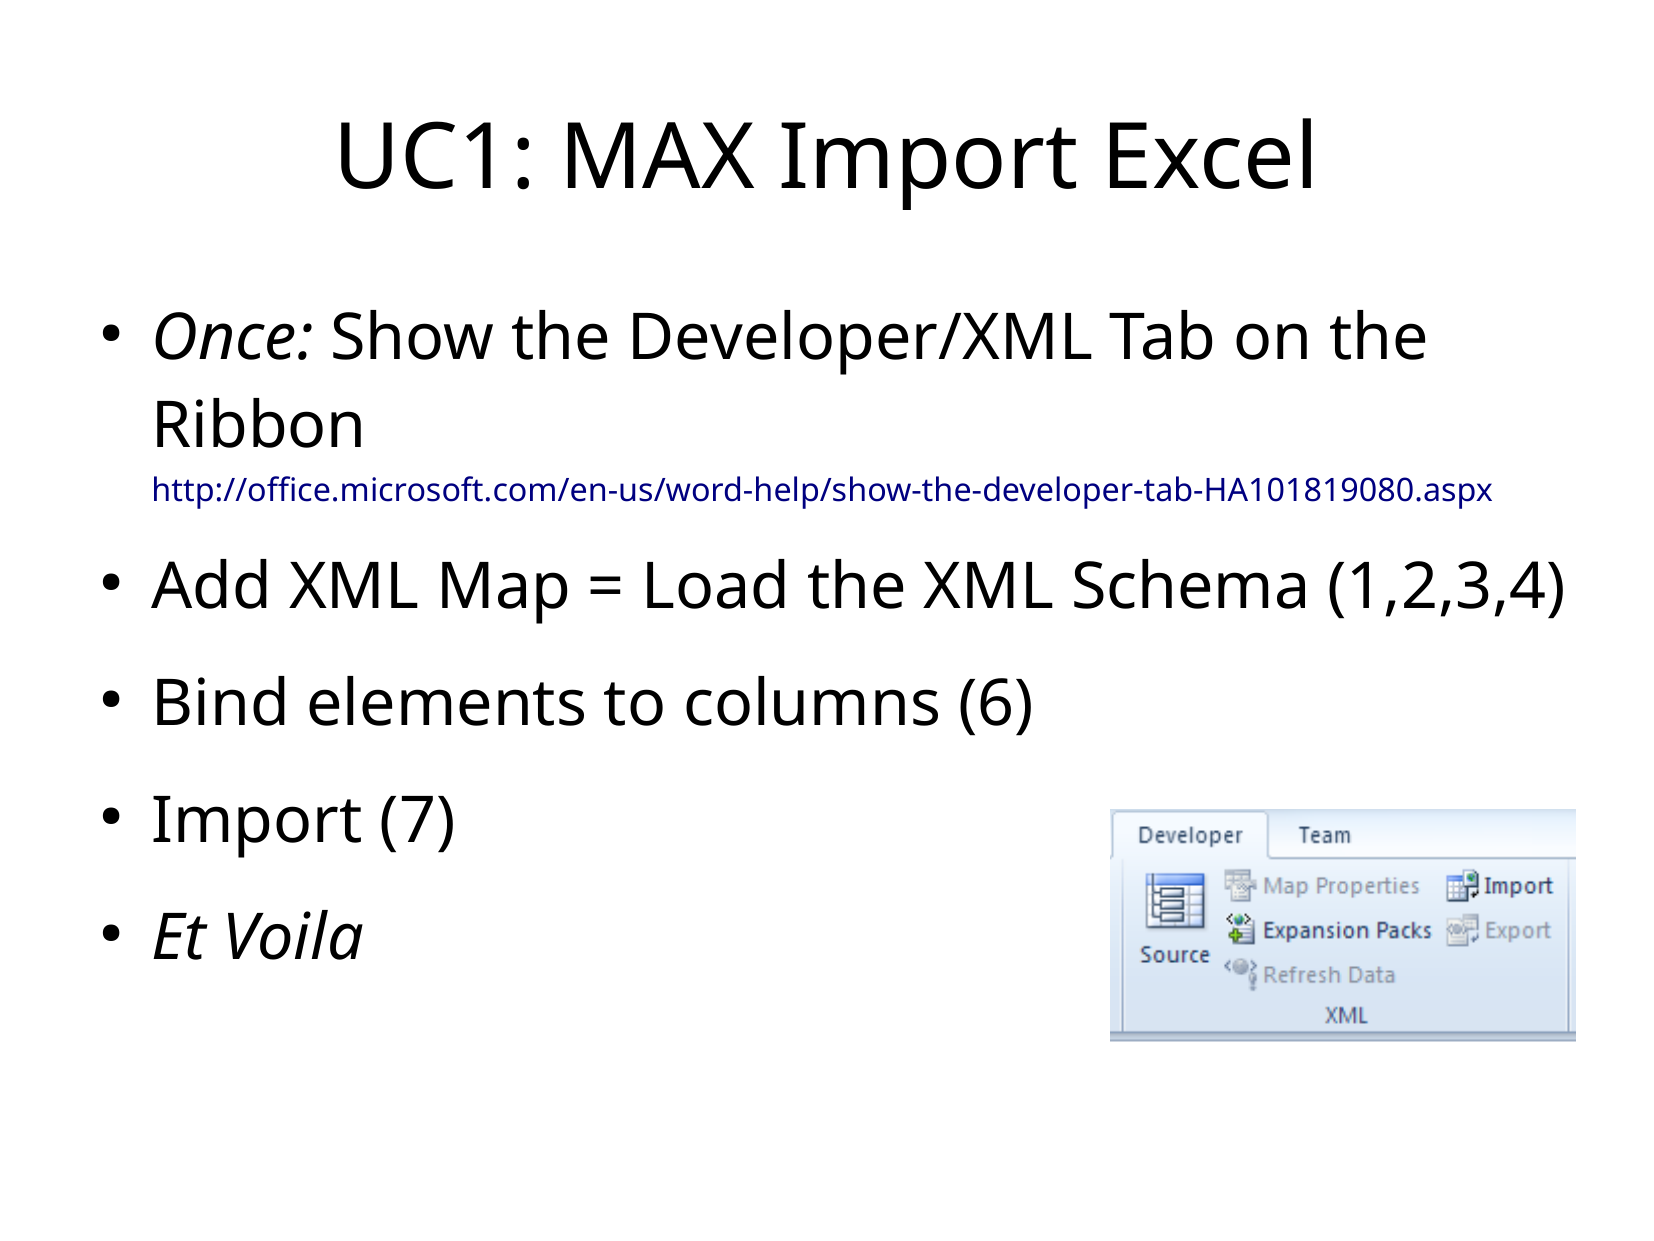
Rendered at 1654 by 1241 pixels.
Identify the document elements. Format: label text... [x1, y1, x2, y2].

list Once: Show the Developer/XML Tab on the Ribbon http://office.microsoft.com/en-us/word-help/show-the-developer-tab-HA101819080.aspx Add XML Map = Load the XML Schema (1,2,3,4) Bind elements to columns (6) Import (7) Et Voila [82, 290, 1571, 1010]
picture [1110, 809, 1576, 1044]
title UC1: MAX Import Excel [82, 49, 1571, 257]
